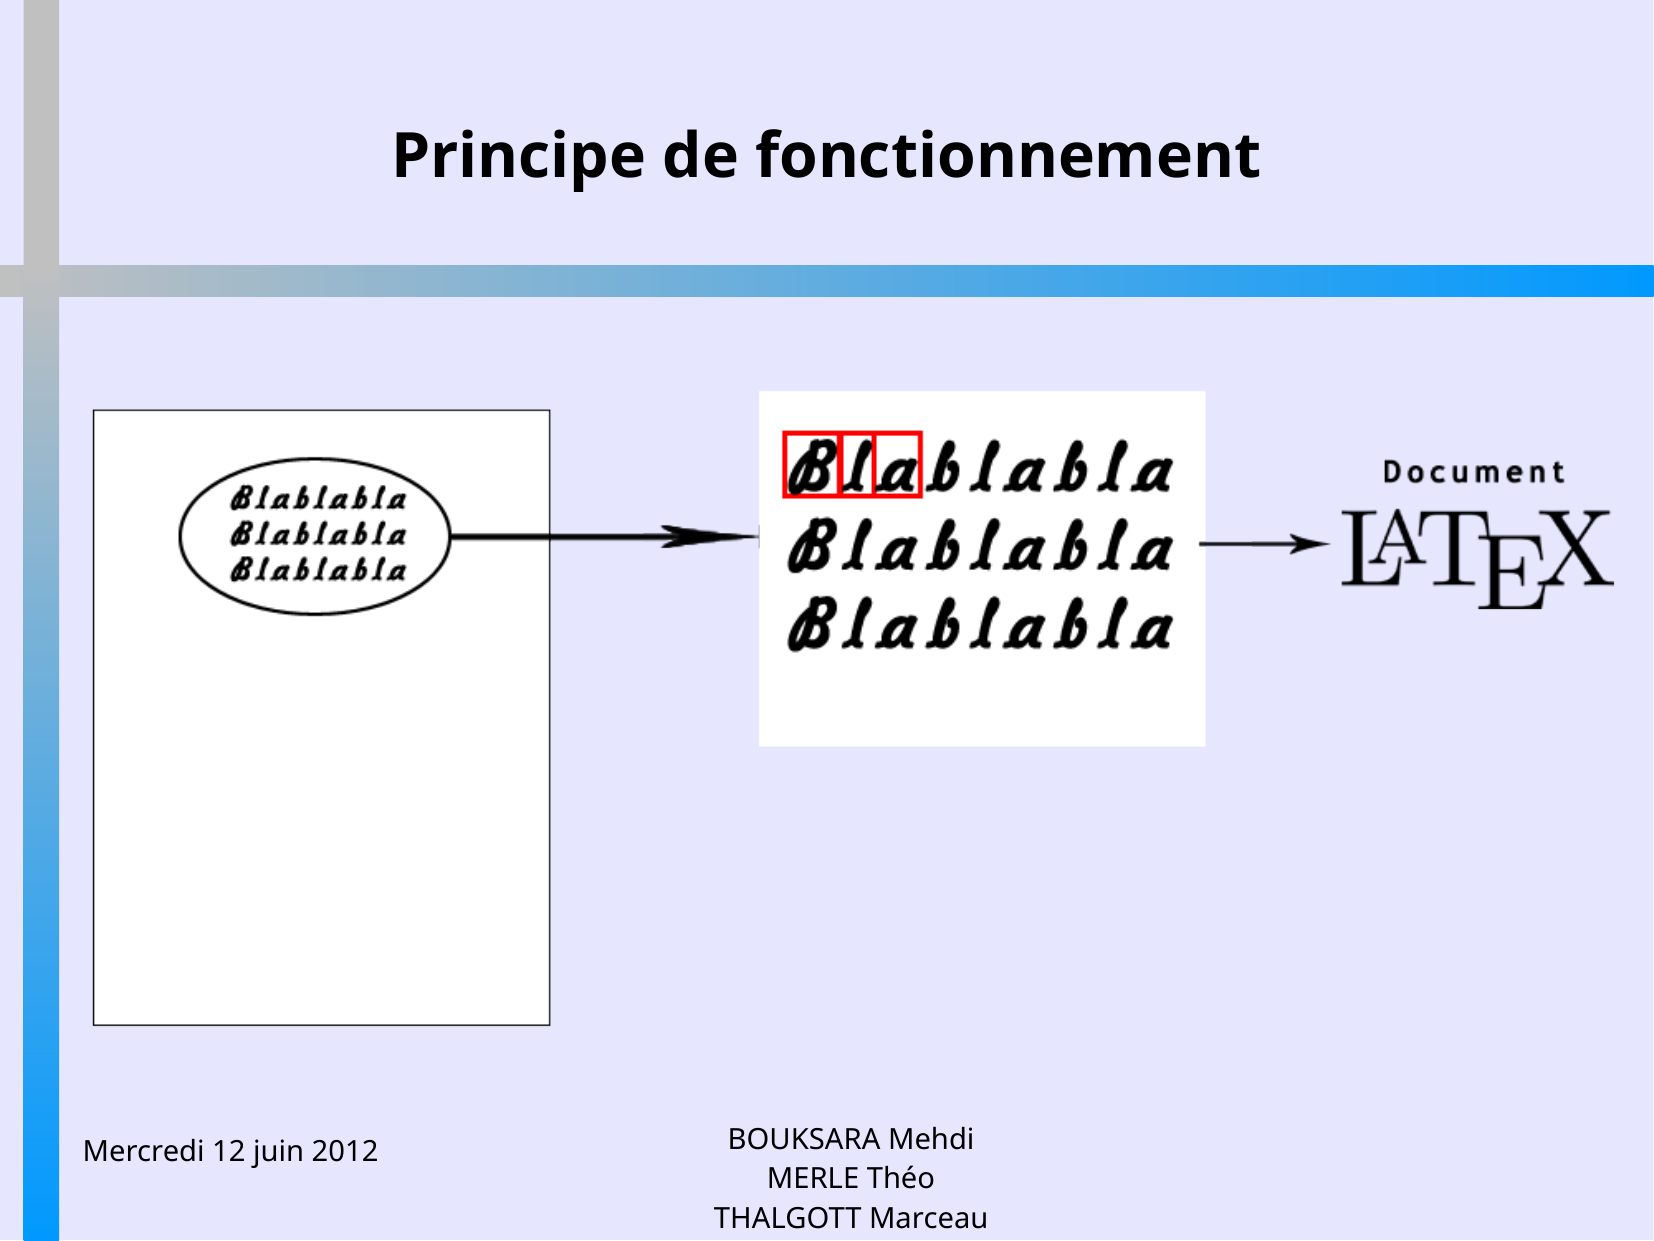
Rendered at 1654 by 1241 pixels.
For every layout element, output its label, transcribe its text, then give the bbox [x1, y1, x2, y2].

picture [35, 307, 1654, 1134]
title Principe de fonctionnement [82, 49, 1571, 257]
